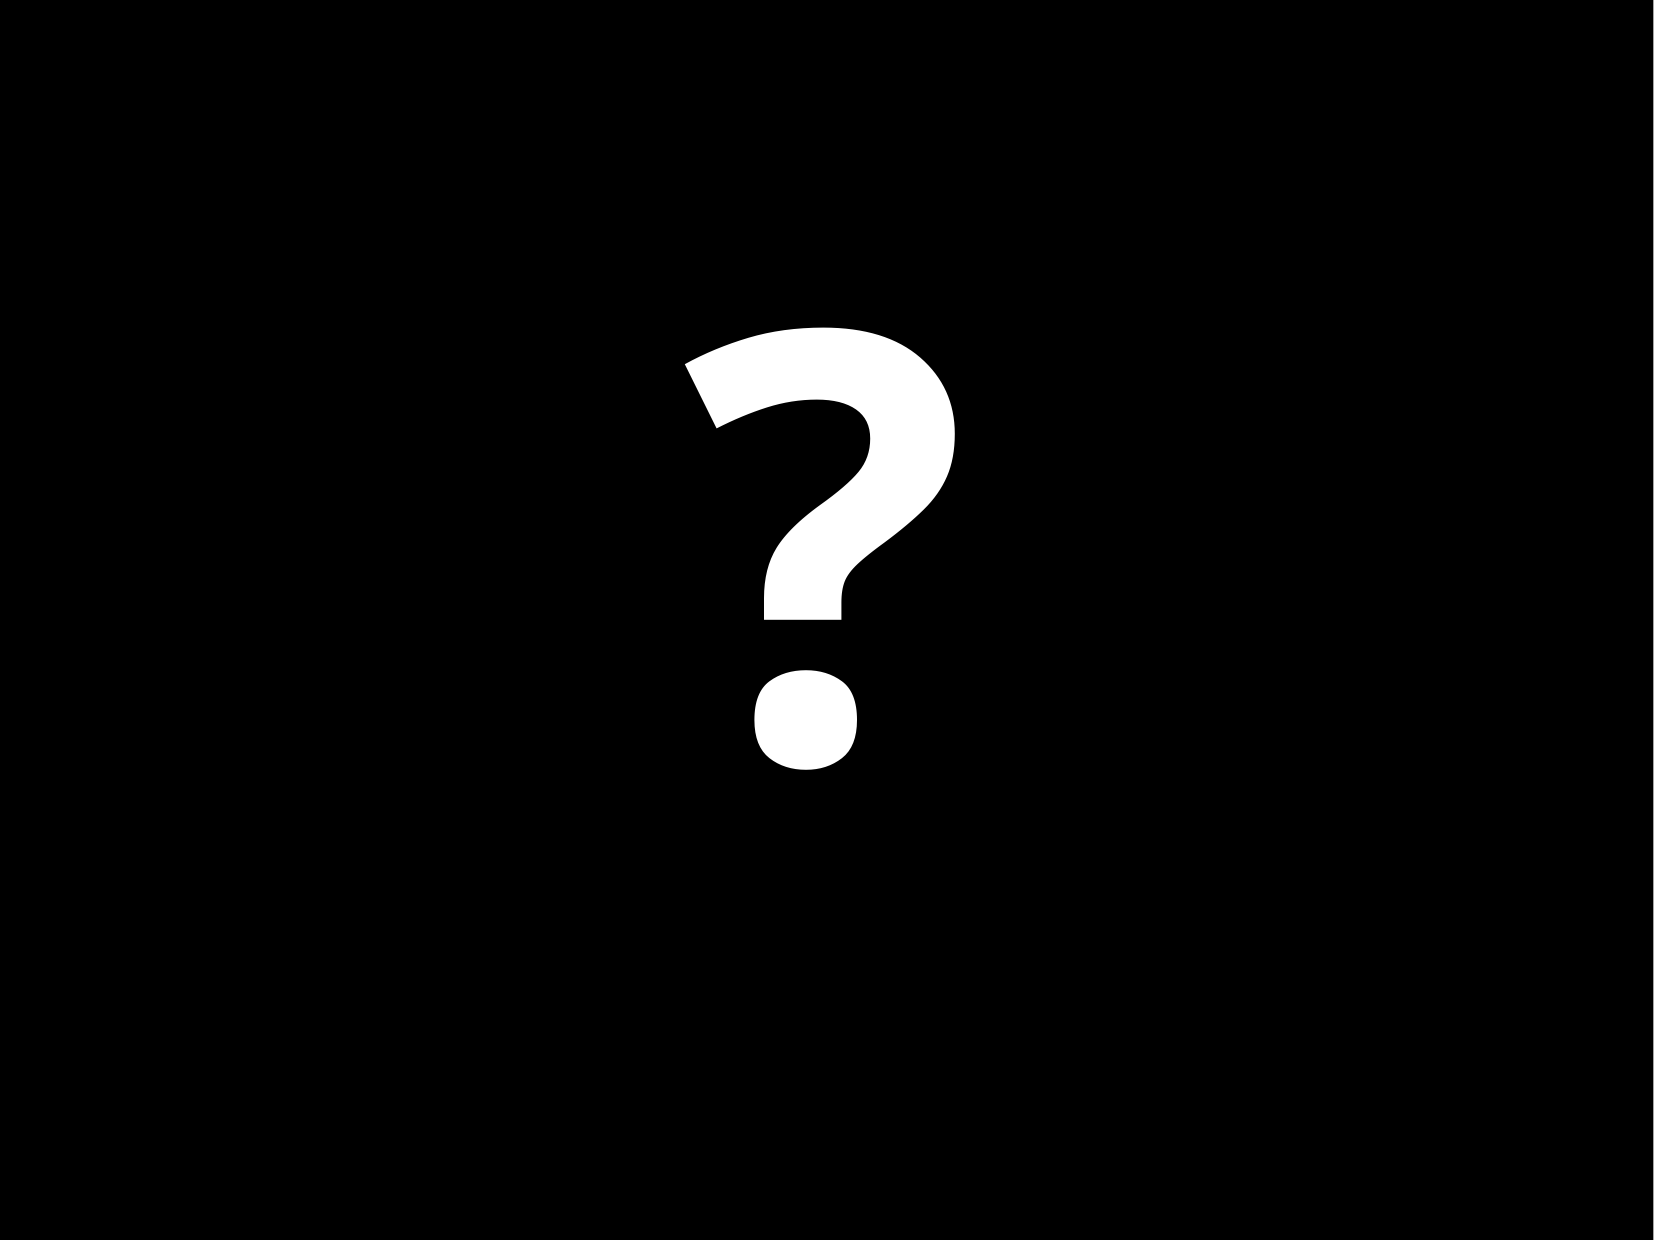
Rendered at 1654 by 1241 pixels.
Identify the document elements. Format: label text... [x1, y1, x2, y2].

subtitle ? [82, 49, 1571, 1010]
